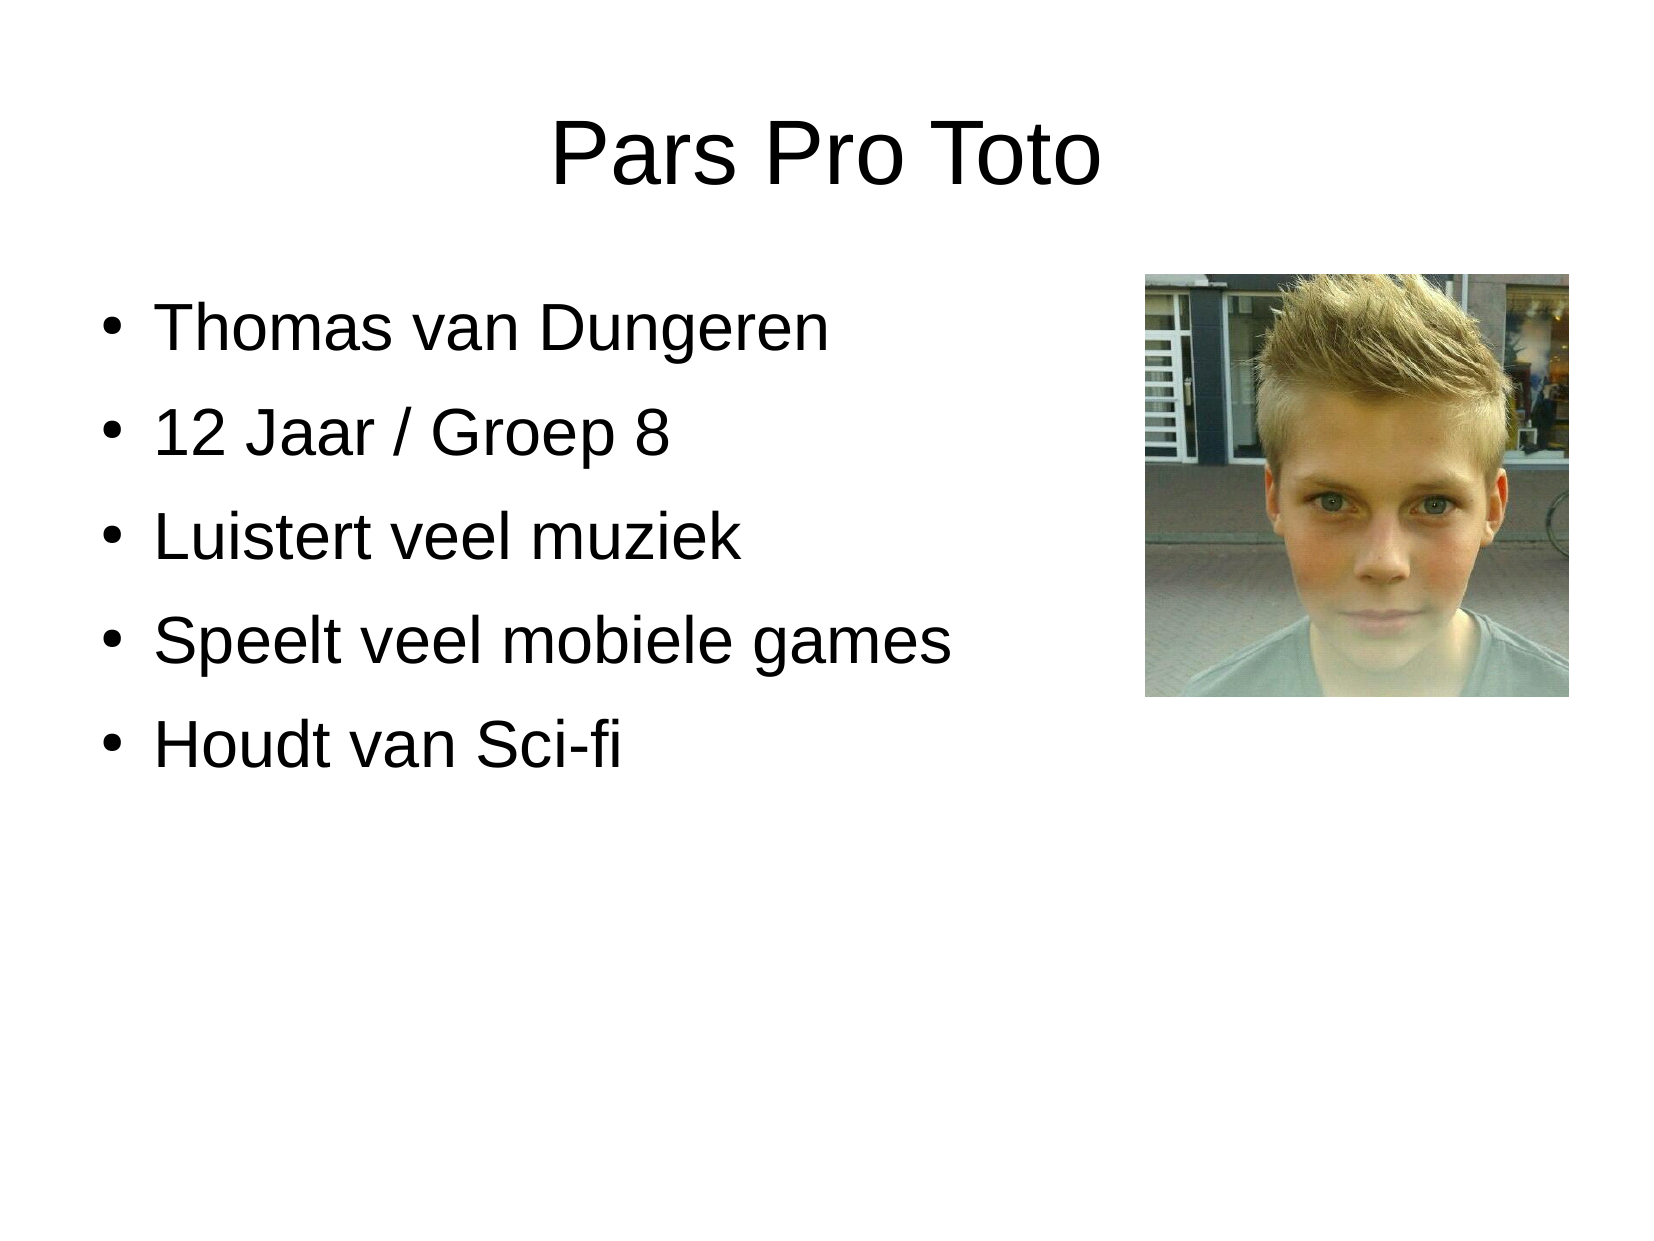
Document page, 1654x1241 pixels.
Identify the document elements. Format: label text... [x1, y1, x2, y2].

picture [1145, 274, 1569, 697]
title Pars Pro Toto [82, 49, 1571, 257]
list Thomas van Dungeren 12 Jaar / Groep 8 Luistert veel muziek Speelt veel mobiele games Houdt van Sci-fi [82, 290, 1571, 1010]
